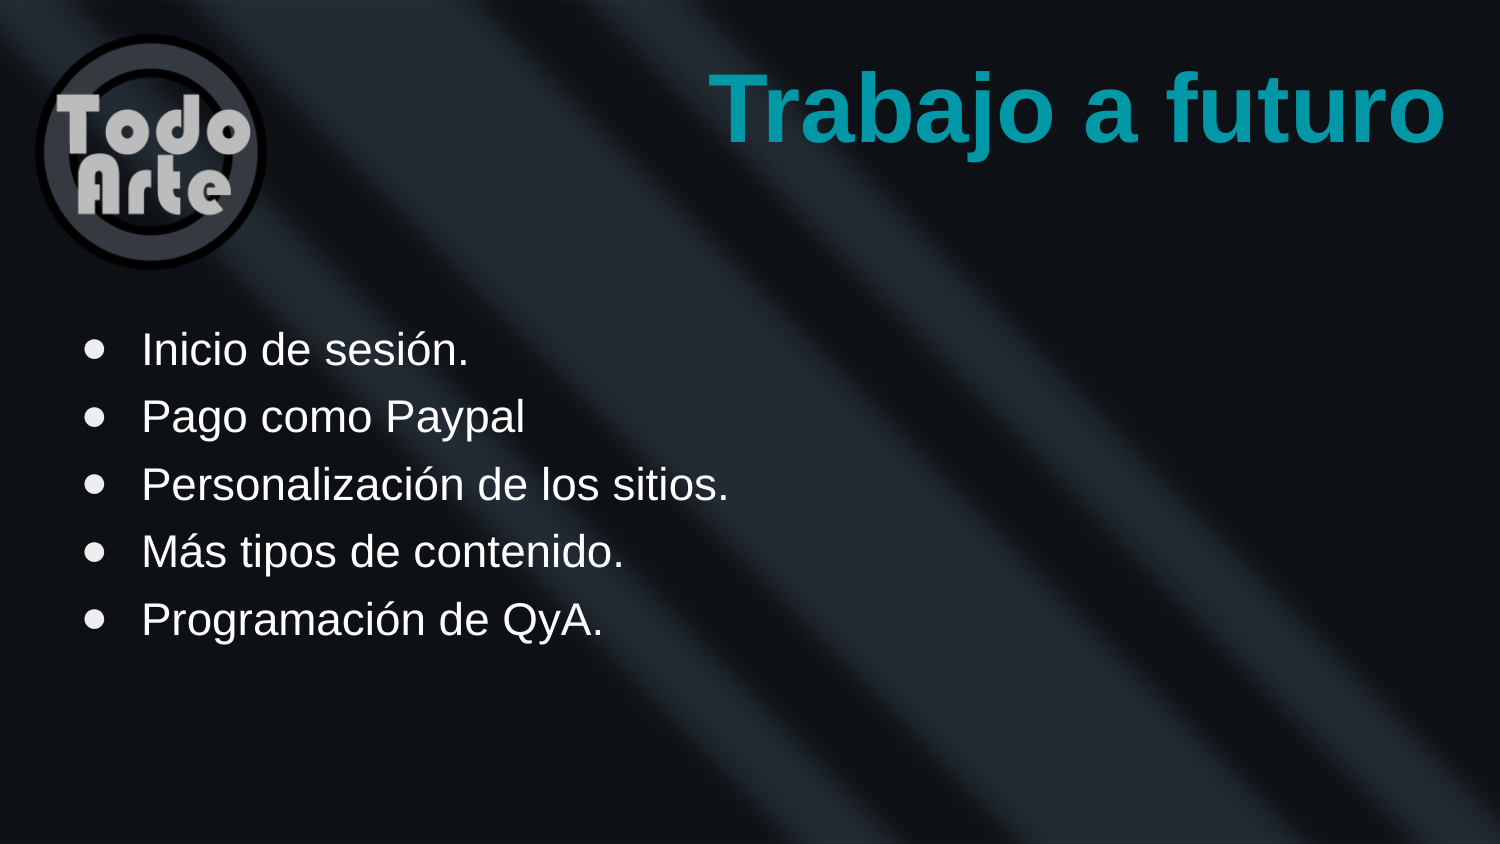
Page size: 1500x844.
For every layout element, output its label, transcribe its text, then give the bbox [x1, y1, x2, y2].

text_box Inicio de sesión. Pago como Paypal Personalización de los sitios. Más tipos de contenido. Programación de QyA. [51, 304, 1449, 803]
picture [0, 0, 1500, 844]
title Trabajo a futuro [255, 29, 1464, 160]
